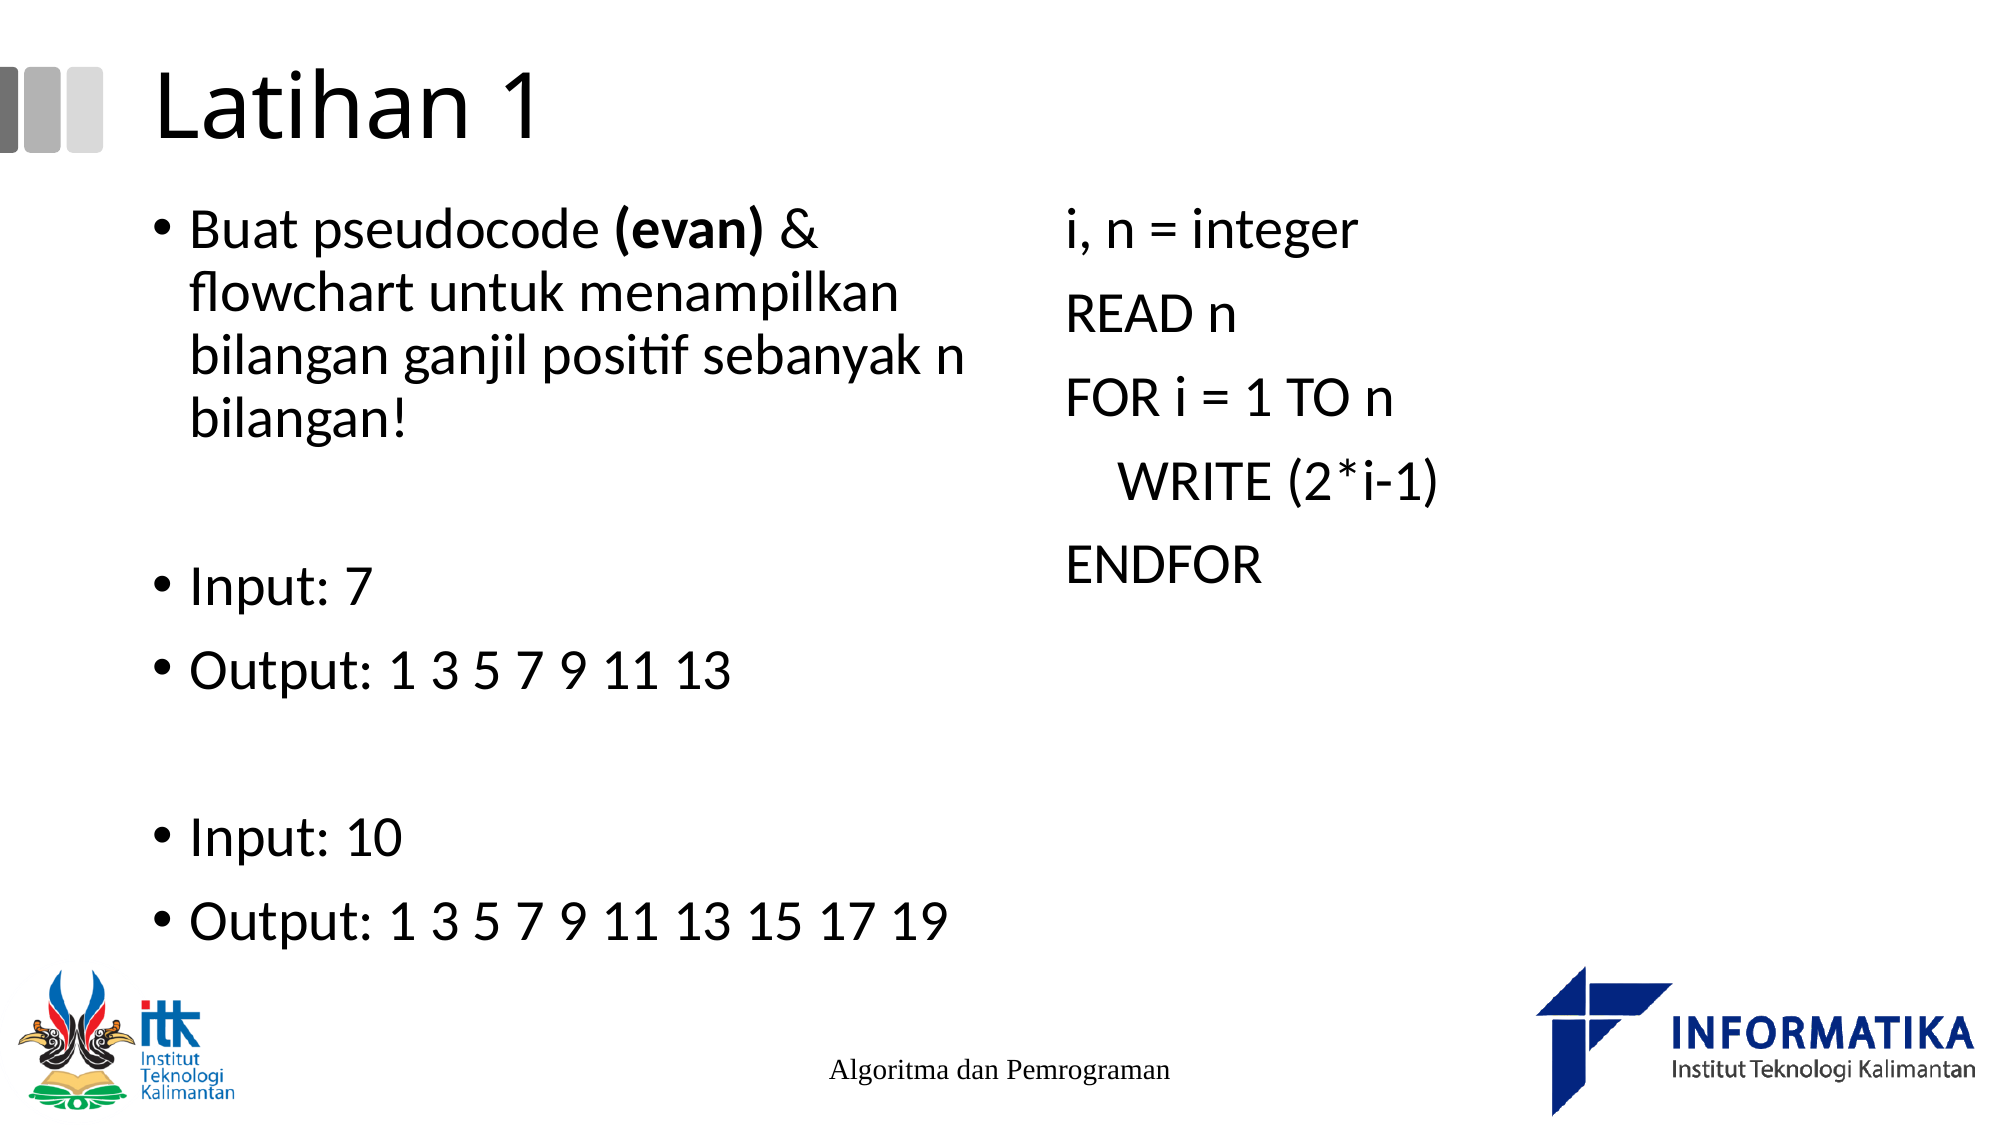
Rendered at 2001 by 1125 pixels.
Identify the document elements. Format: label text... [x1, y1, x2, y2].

list i, n = integer READ n FOR i = 1 TO n WRITE (2*i-1) ENDFOR [1050, 191, 1863, 905]
list Buat pseudocode (evan) & flowchart untuk menampilkan bilangan ganjil positif sebanyak n bilangan! Input: 7 Output: 1 3 5 7 9 11 13 Input: 10 Output: 1 3 5 7 9 11 13 15 17 19 [137, 191, 1013, 901]
title Latihan 1 [137, 1, 1013, 191]
picture [0, 935, 253, 1125]
picture [1534, 965, 1976, 1118]
